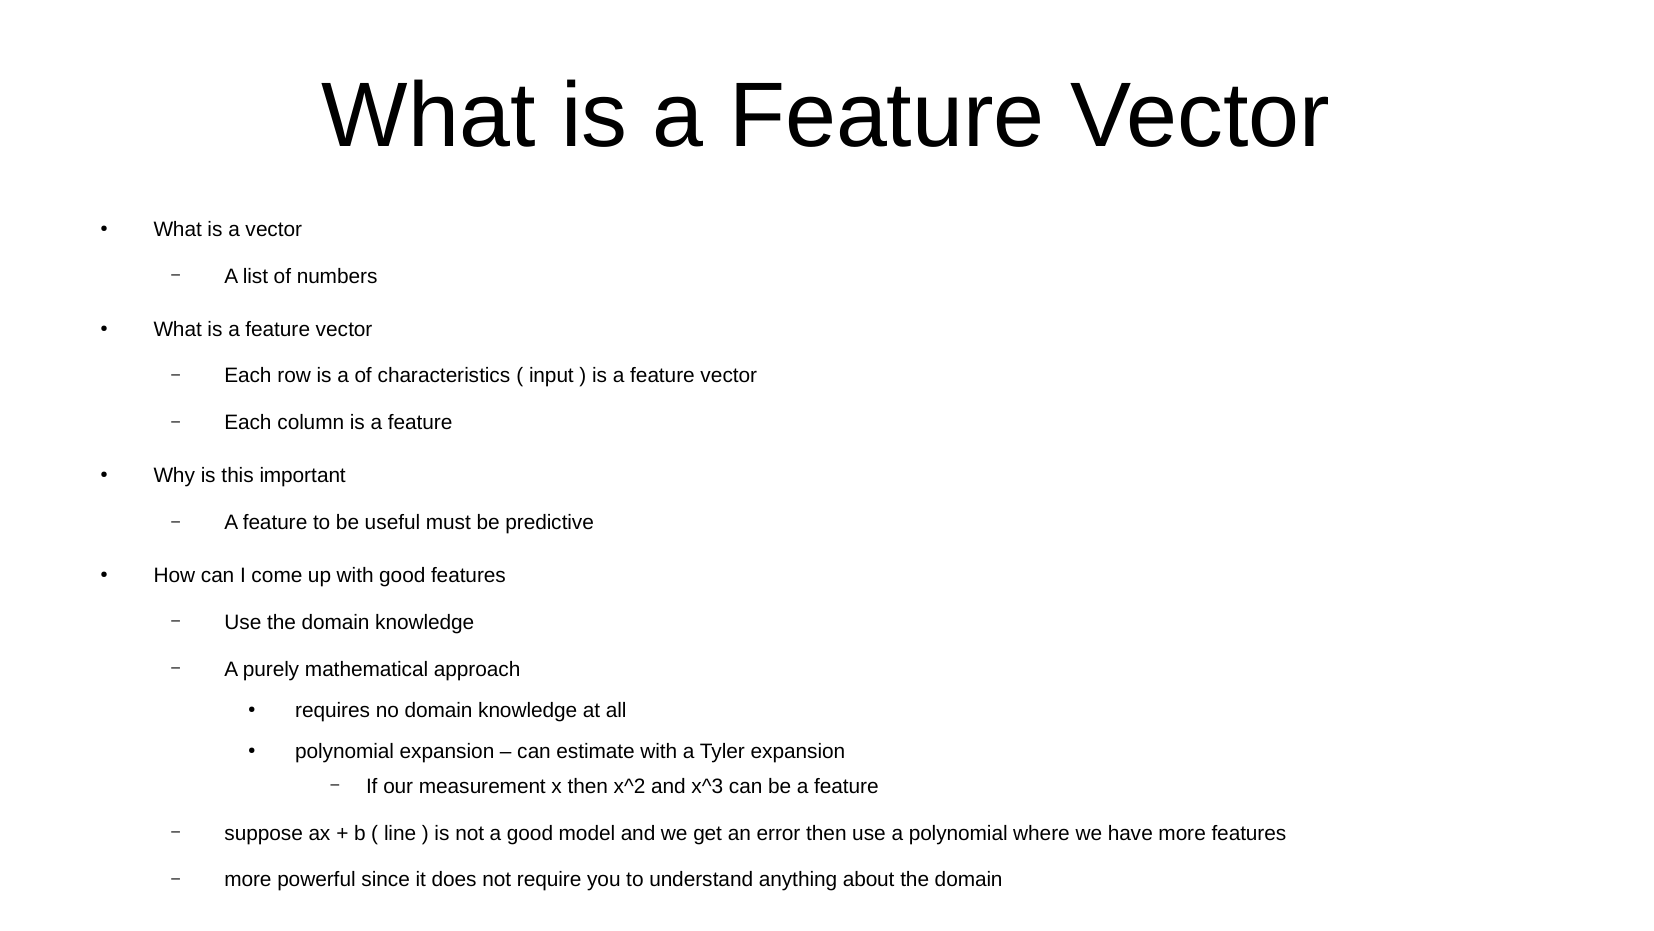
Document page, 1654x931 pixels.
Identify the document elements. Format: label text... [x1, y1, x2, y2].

list What is a vector A list of numbers What is a feature vector Each row is a of characteristics ( input ) is a feature vector Each column is a feature Why is this important A feature to be useful must be predictive How can I come up with good features Use the domain knowledge A purely mathematical approach requires no domain knowledge at all polynomial expansion – can estimate with a Tyler expansion If our measurement x then x^2 and x^3 can be a feature suppose ax + b ( line ) is not a good model and we get an error then use a polynomial where we have more features more powerful since it does not require you to understand anything about the domain [82, 217, 1621, 901]
title What is a Feature Vector [82, 37, 1571, 193]
